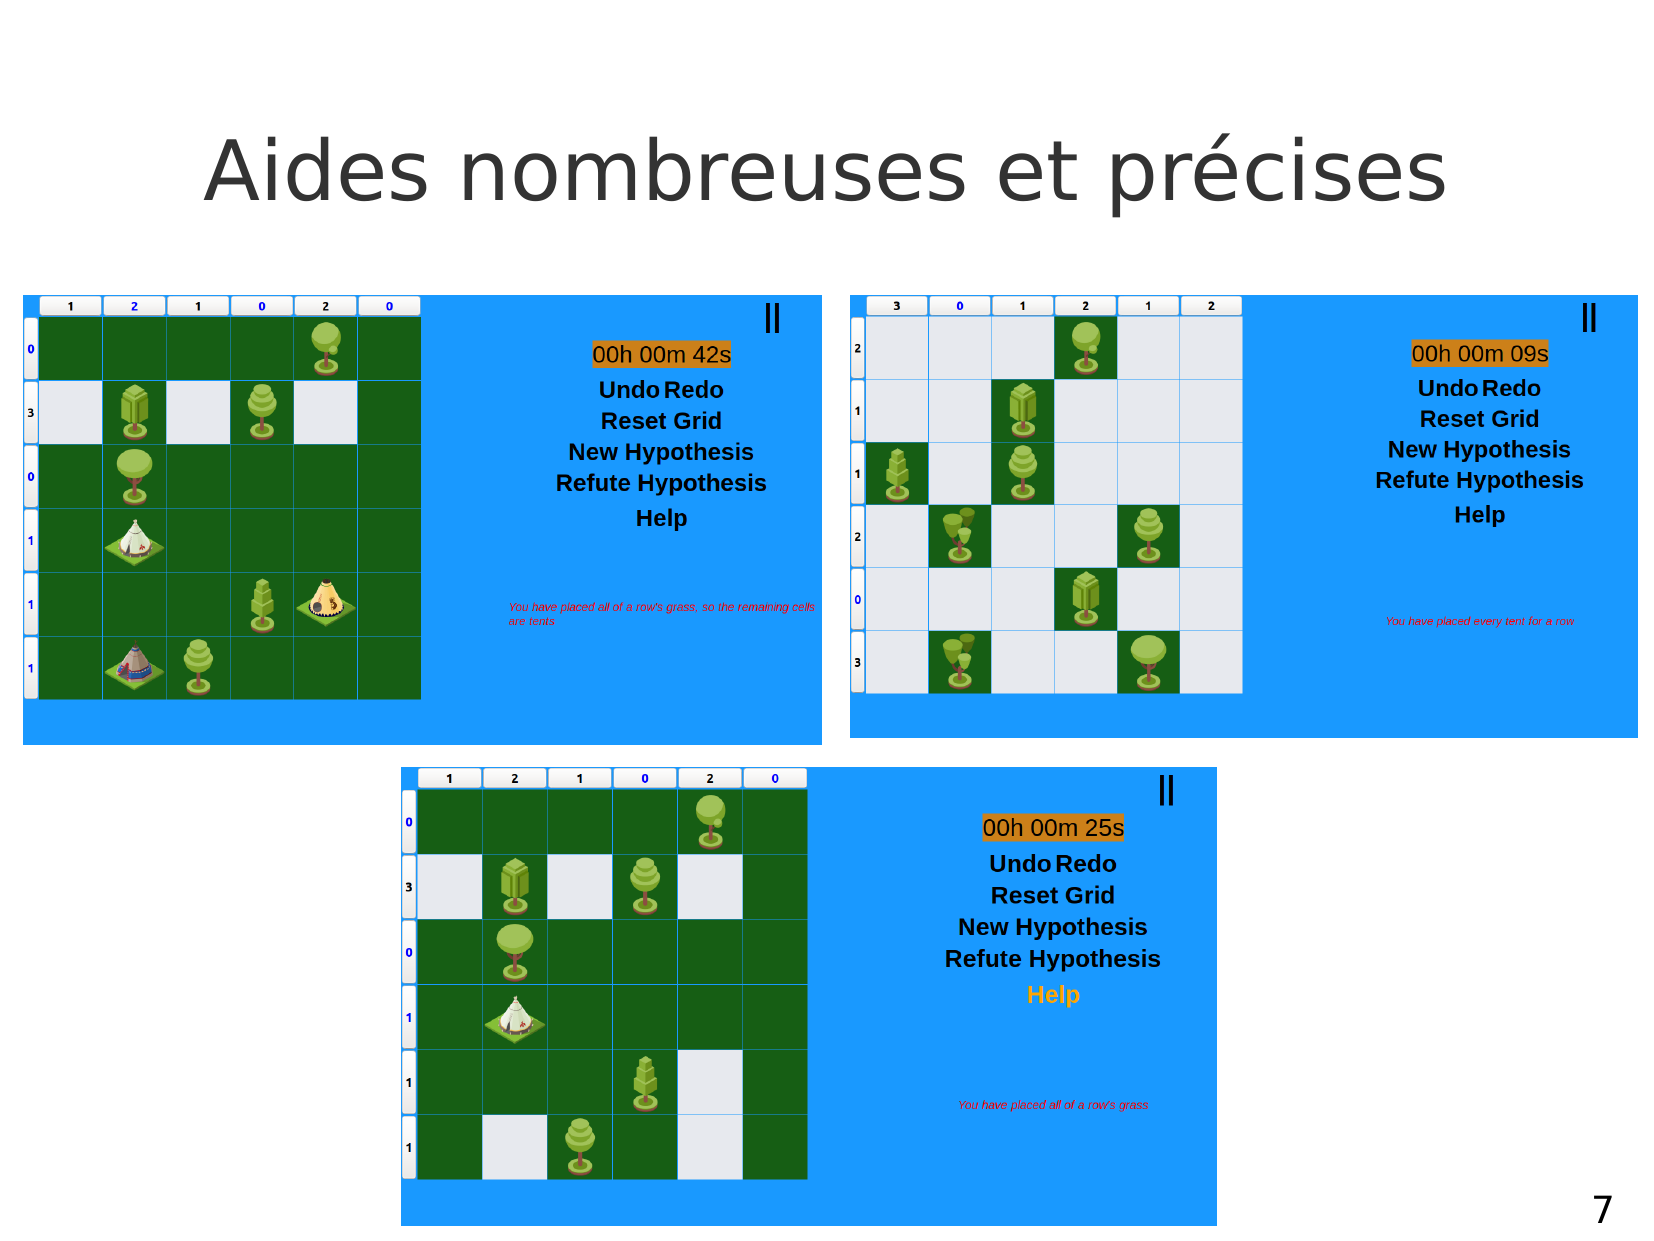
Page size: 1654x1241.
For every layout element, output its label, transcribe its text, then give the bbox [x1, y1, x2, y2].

title Aides nombreuses et précises [114, 73, 1539, 271]
picture [850, 295, 1638, 738]
picture [401, 767, 1217, 1226]
picture [23, 295, 822, 745]
text_box 7 [1576, 1181, 1630, 1240]
